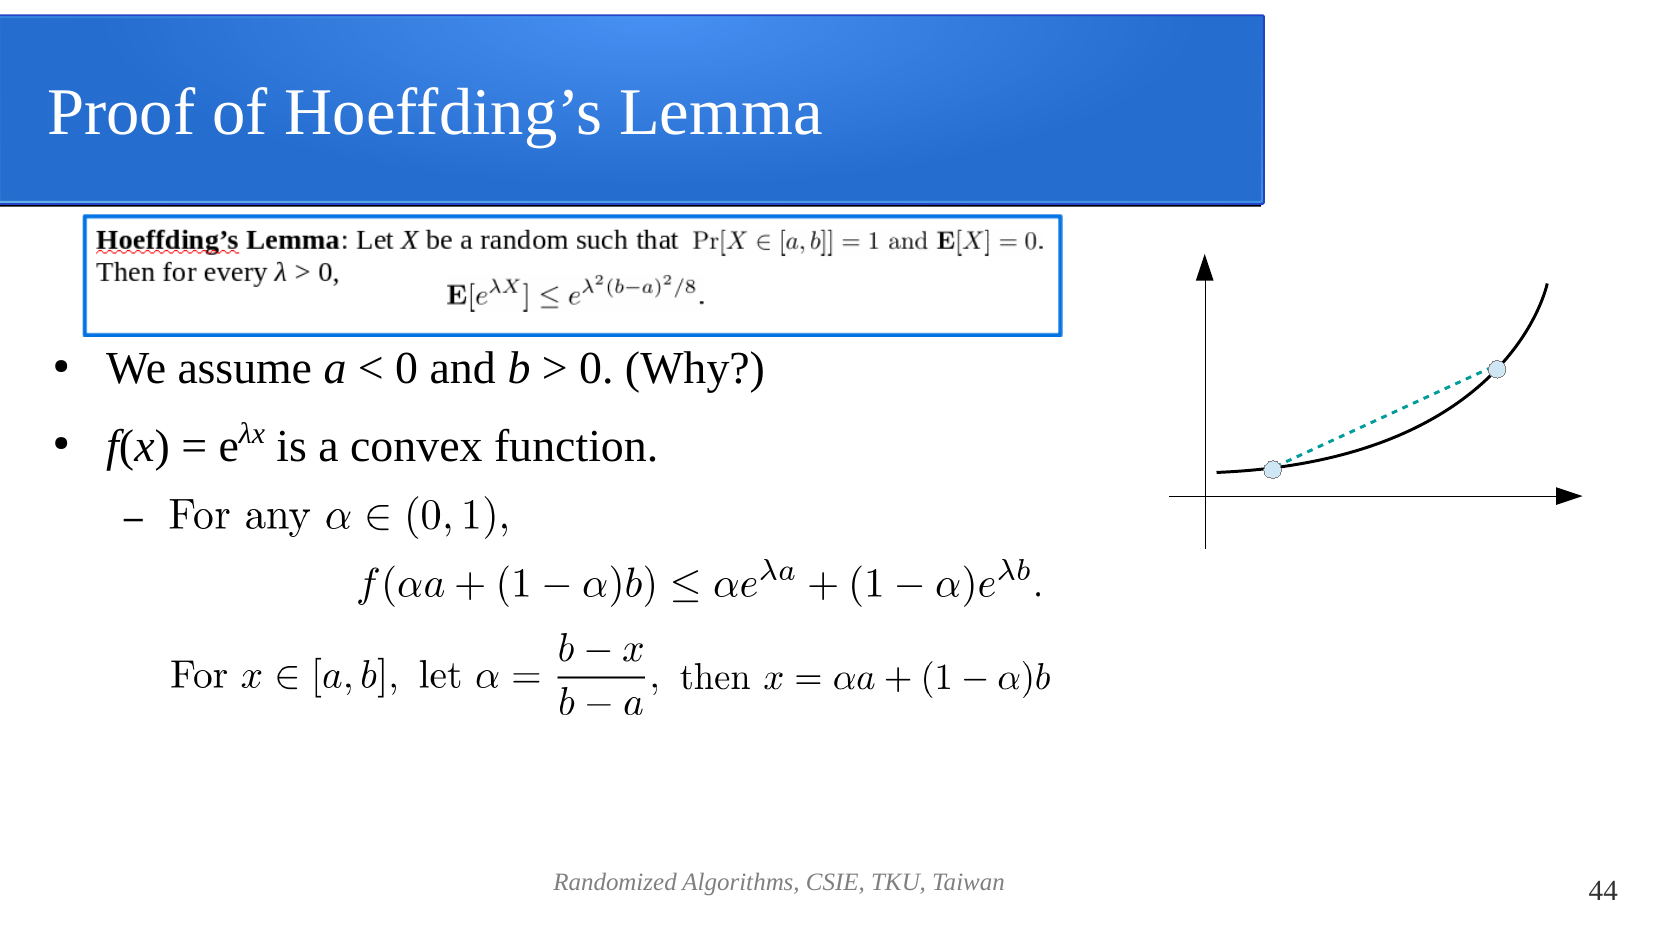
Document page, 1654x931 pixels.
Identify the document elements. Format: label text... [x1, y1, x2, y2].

text_box [1488, 360, 1506, 379]
picture [82, 212, 1063, 337]
list We assume a < 0 and b > 0. (Why?) f(x) = eλx is a convex function. [35, 342, 1524, 764]
picture [358, 559, 1040, 607]
text_box [1263, 460, 1282, 479]
title Proof of Hoeffding’s Lemma [47, 35, 1199, 189]
list We assume a < 0 and b > 0. (Why?) f(x) = eλx is a convex function. [1206, 342, 1524, 496]
picture [169, 496, 507, 539]
picture [680, 661, 1050, 698]
picture [171, 633, 657, 715]
